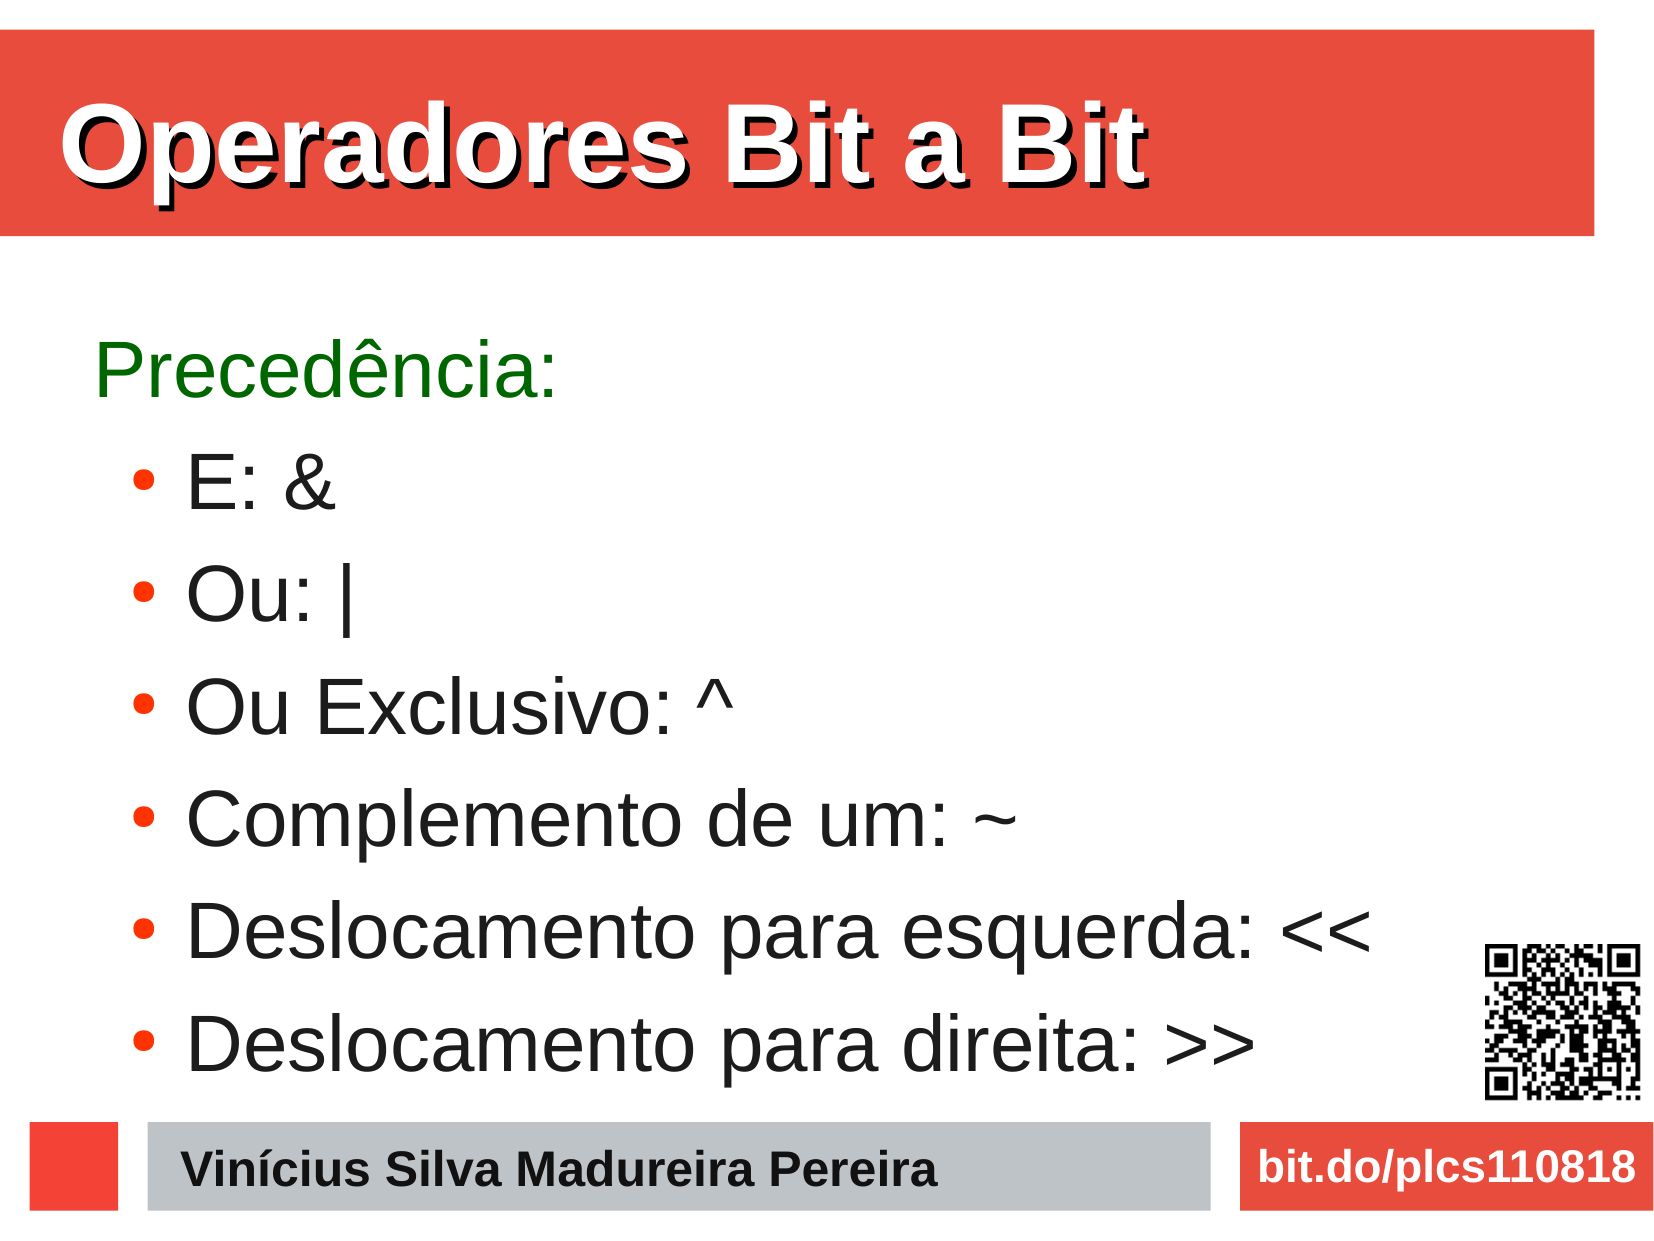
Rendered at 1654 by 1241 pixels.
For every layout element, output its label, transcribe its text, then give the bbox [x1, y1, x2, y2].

text_box bit.do/plcs110818 [1228, 1133, 1654, 1205]
picture [1485, 944, 1642, 1102]
text_box Vinícius Silva Madureira Pereira [165, 1133, 1170, 1205]
list Precedência: E: & Ou: | Ou Exclusivo: ^ Complemento de um: ~ Deslocamento para esquerda: << Deslocamento para direita: >> [59, 324, 1565, 1093]
title Operadores Bit a Bit [59, 59, 1595, 207]
